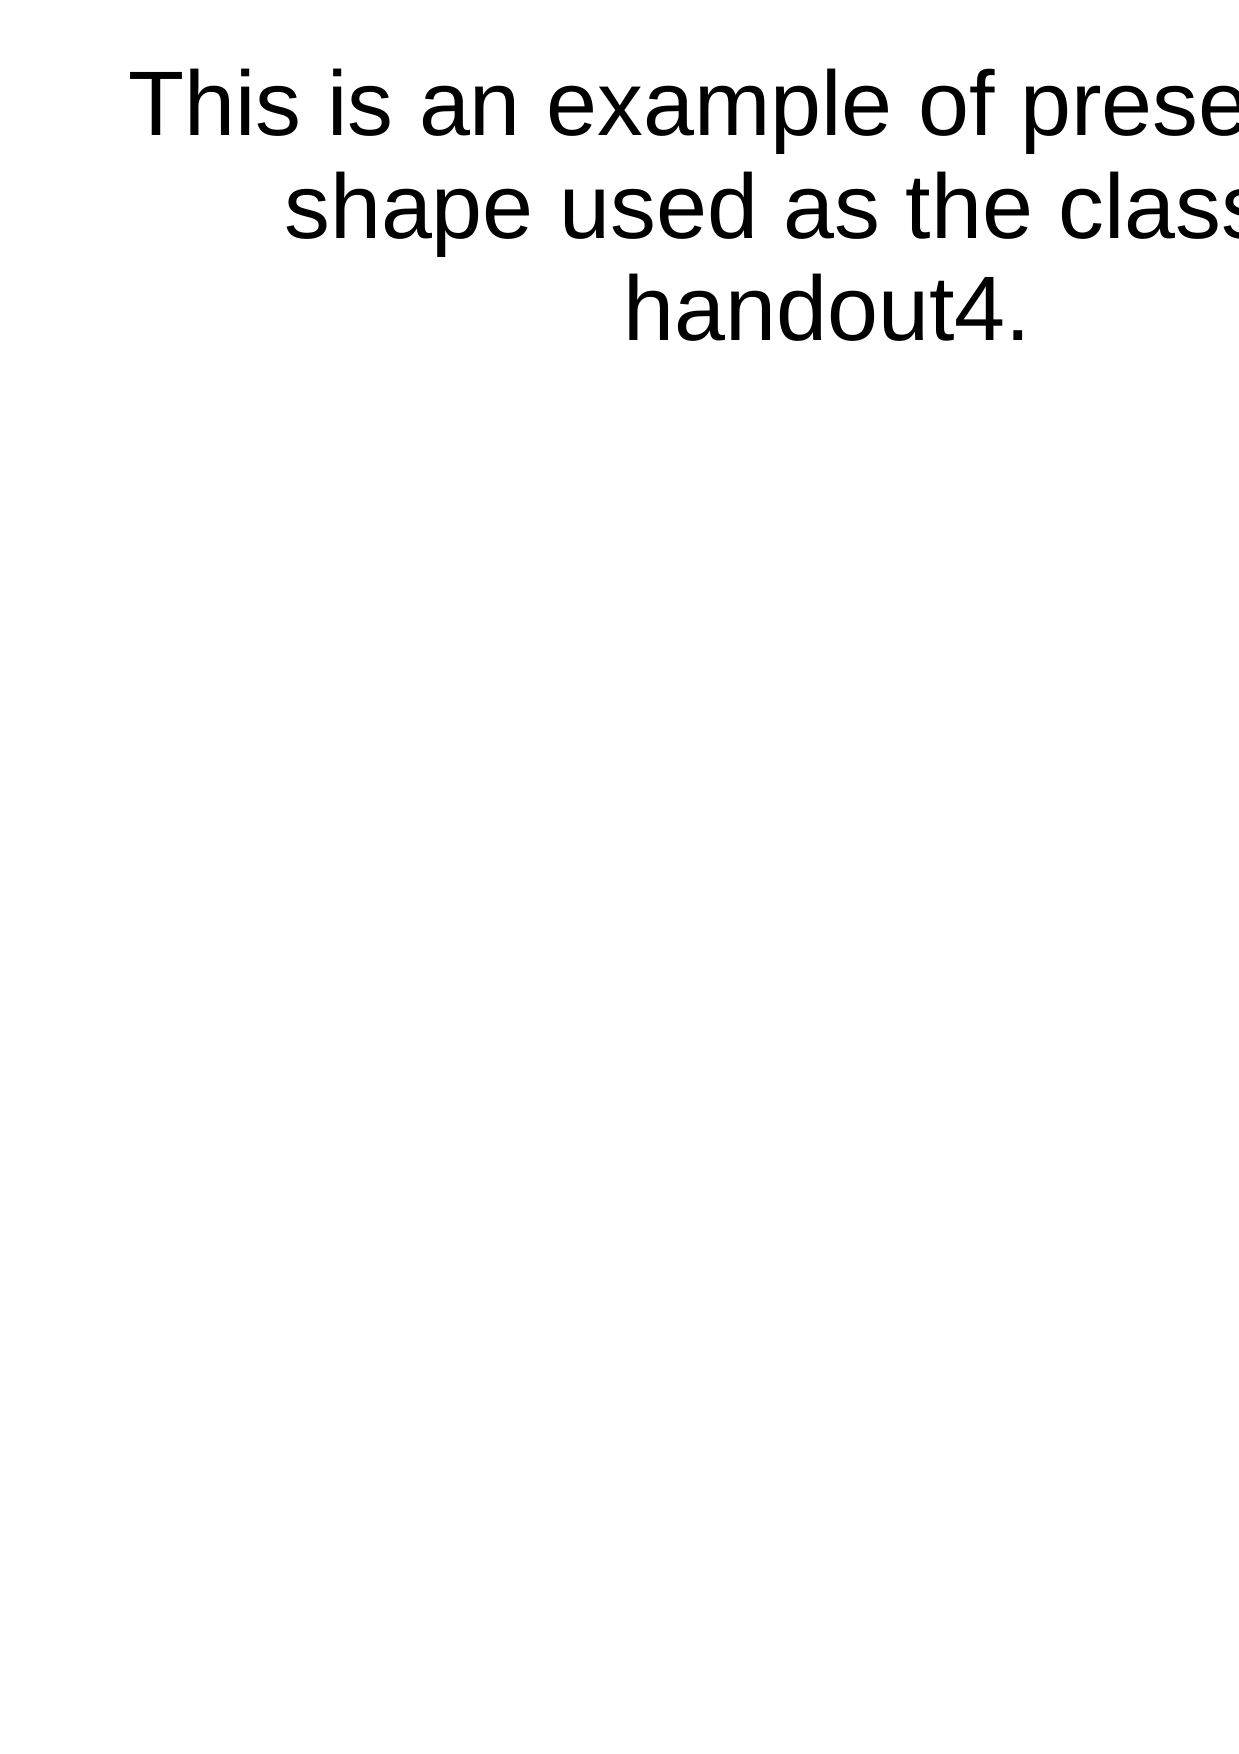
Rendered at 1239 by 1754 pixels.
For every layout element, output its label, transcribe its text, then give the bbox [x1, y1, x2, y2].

title This is an example of presentation shape used as the class of handout4. [121, 102, 1239, 311]
